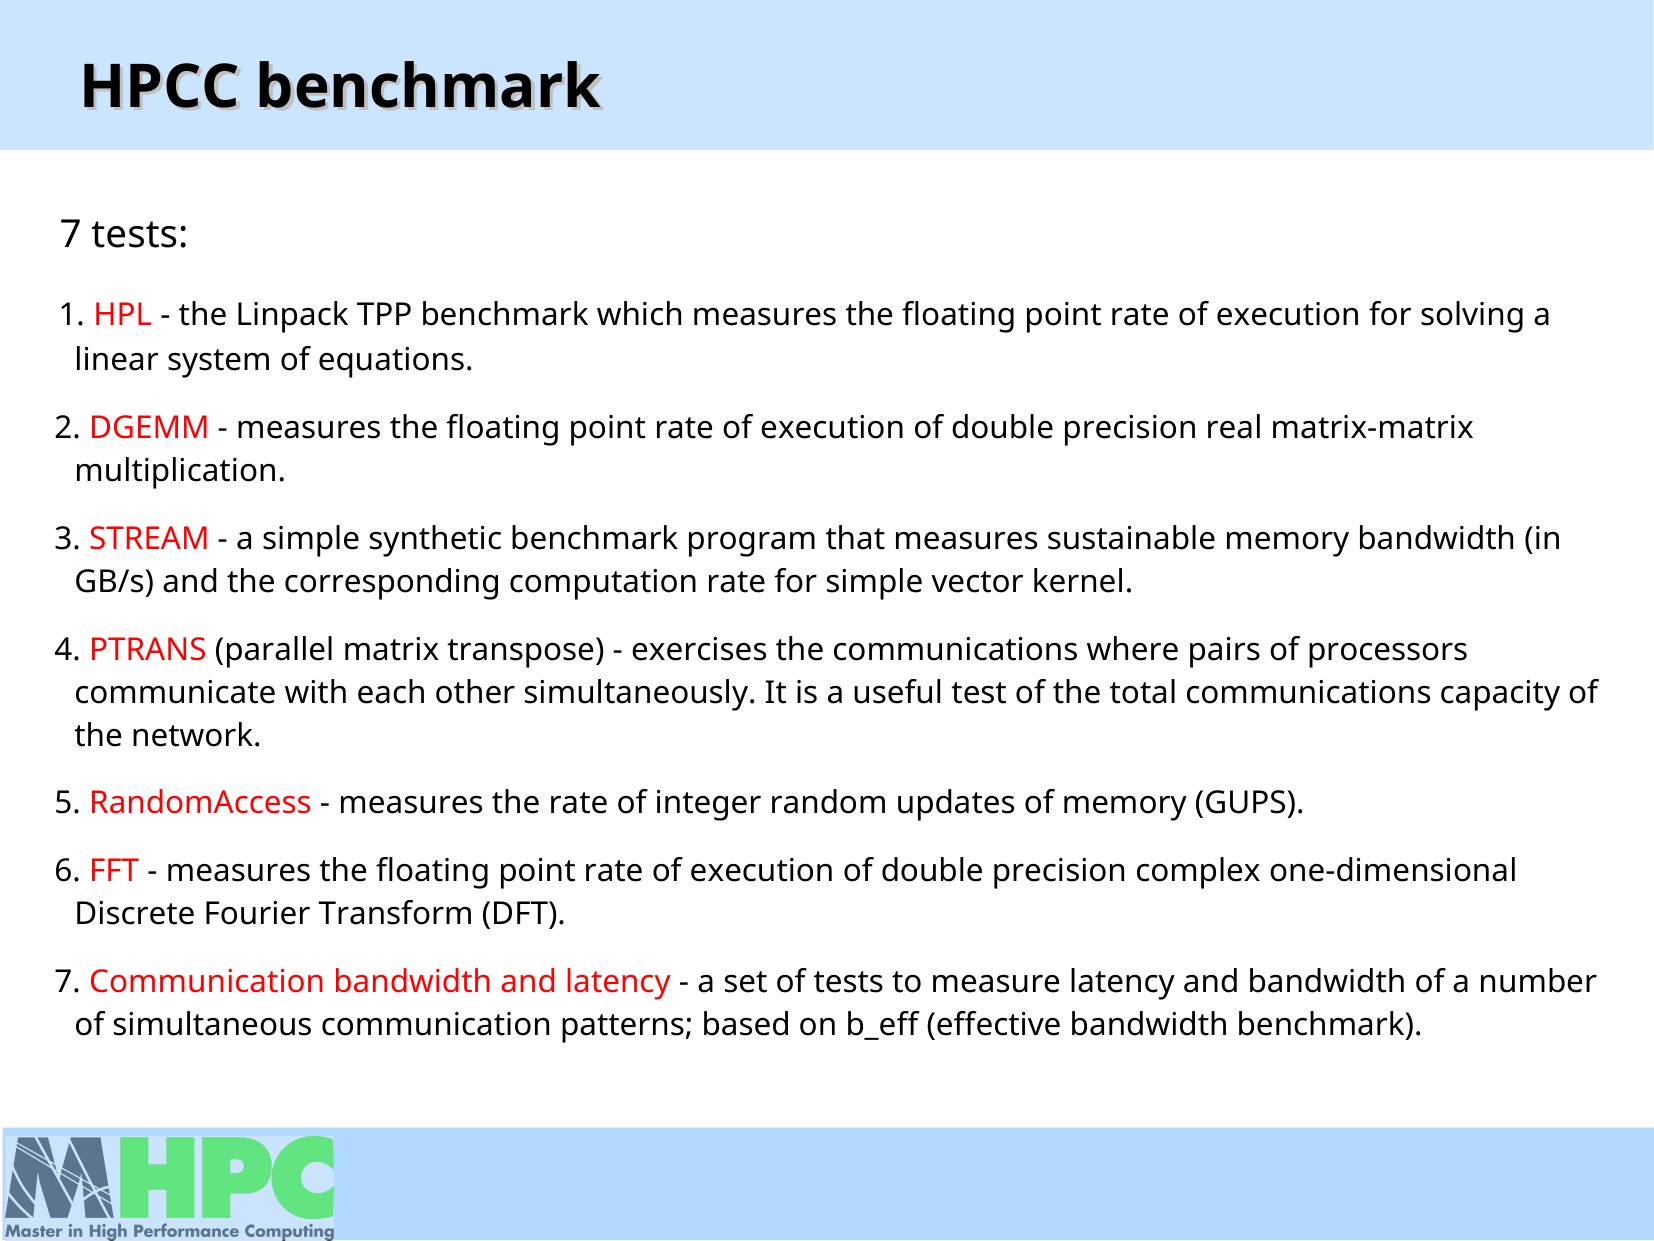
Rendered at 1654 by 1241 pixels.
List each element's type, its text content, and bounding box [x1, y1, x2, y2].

title HPCC benchmark [79, 0, 1426, 181]
list 7 tests: 1. HPL - the Linpack TPP benchmark which measures the floating point rate of execution for solving a linear system of equations. 2. DGEMM - measures the floating point rate of execution of double precision real matrix-matrix multiplication. 3. STREAM - a simple synthetic benchmark program that measures sustainable memory bandwidth (in GB/s) and the corresponding computation rate for simple vector kernel. 4. PTRANS (parallel matrix transpose) - exercises the communications where pairs of processors communicate with each other simultaneously. It is a useful test of the total communications capacity of the network. 5. RandomAccess - measures the rate of integer random updates of memory (GUPS). 6. FFT - measures the floating point rate of execution of double precision complex one-dimensional Discrete Fourier Transform (DFT). 7. Communication bandwidth and latency - a set of tests to measure latency and bandwidth of a number of simultaneous communication patterns; based on b_eff (effective bandwidth benchmark). [14, 206, 1610, 1049]
